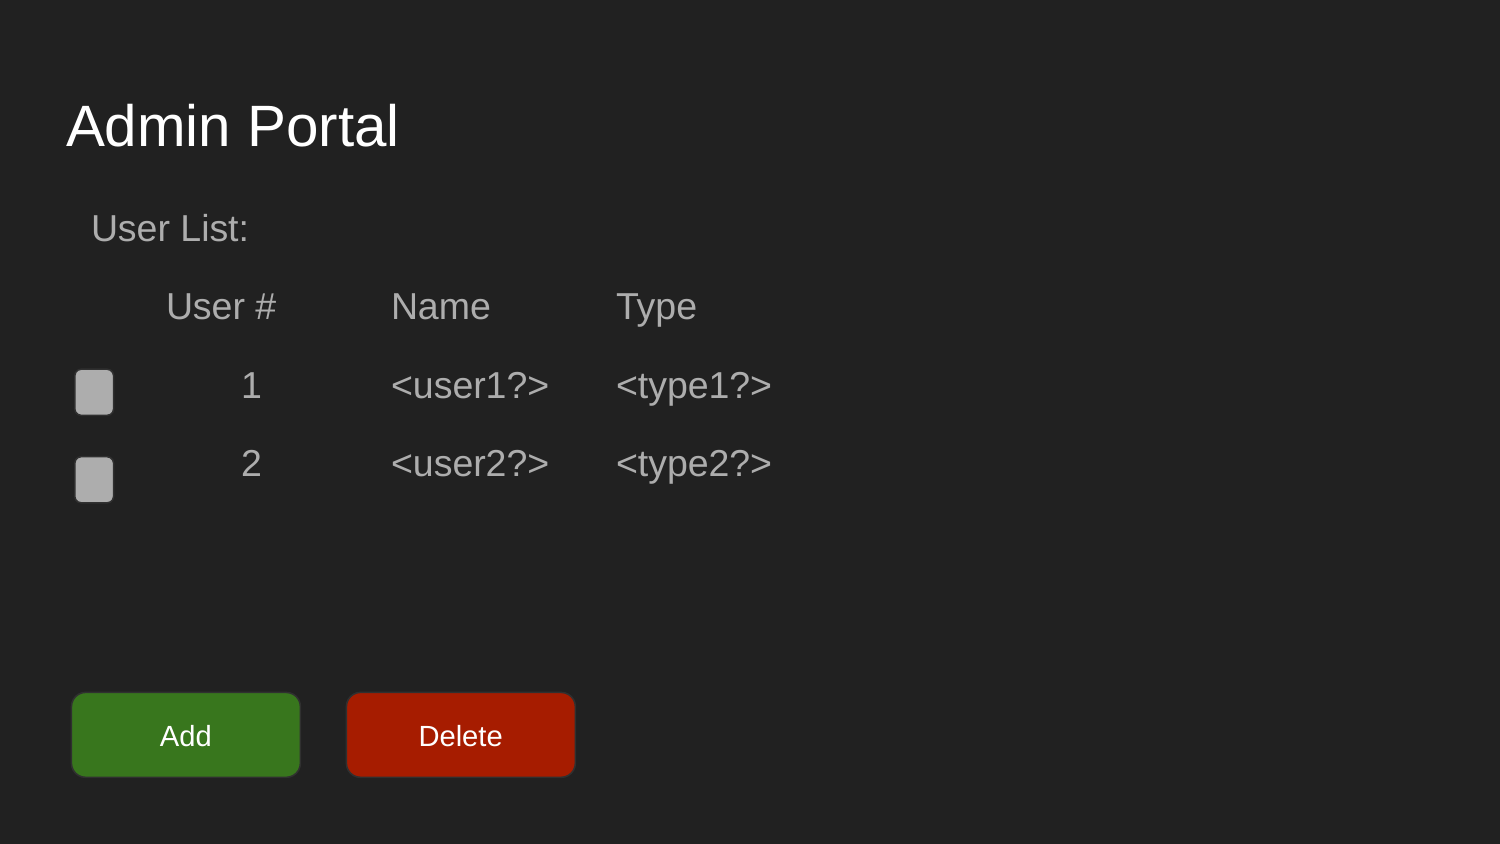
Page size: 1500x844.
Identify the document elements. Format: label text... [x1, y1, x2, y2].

text_box [74, 456, 114, 503]
text_box [74, 369, 114, 416]
title Admin Portal [51, 72, 1449, 167]
text_box Add [71, 692, 301, 778]
list User List: User # Name Type 1 <user1?> <type1?> 2 <user2?> <type2?> [76, 189, 1474, 750]
text_box Delete [346, 692, 576, 778]
